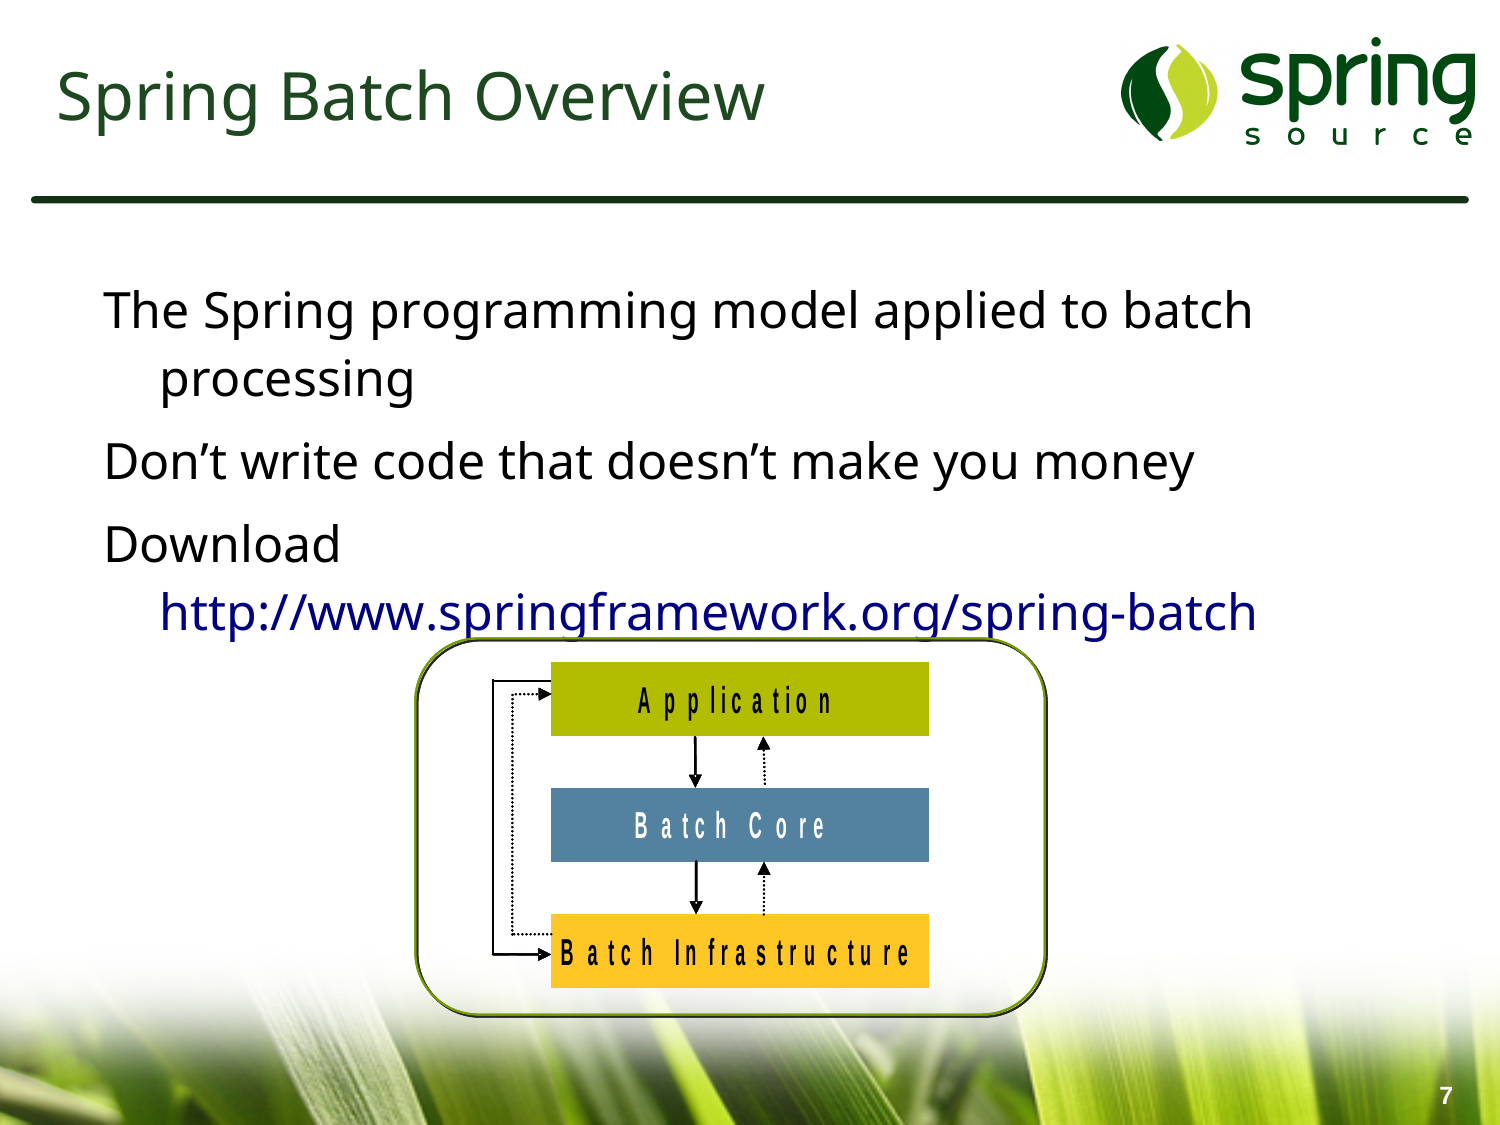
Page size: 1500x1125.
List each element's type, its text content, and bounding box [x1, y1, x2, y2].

list The Spring programming model applied to batch processing Don’t write code that doesn’t make you money Download http://www.springframework.org/spring-batch [103, 275, 1394, 923]
picture [1121, 37, 1475, 145]
title Spring Batch Overview [56, 14, 1089, 175]
picture [0, 637, 1500, 1125]
